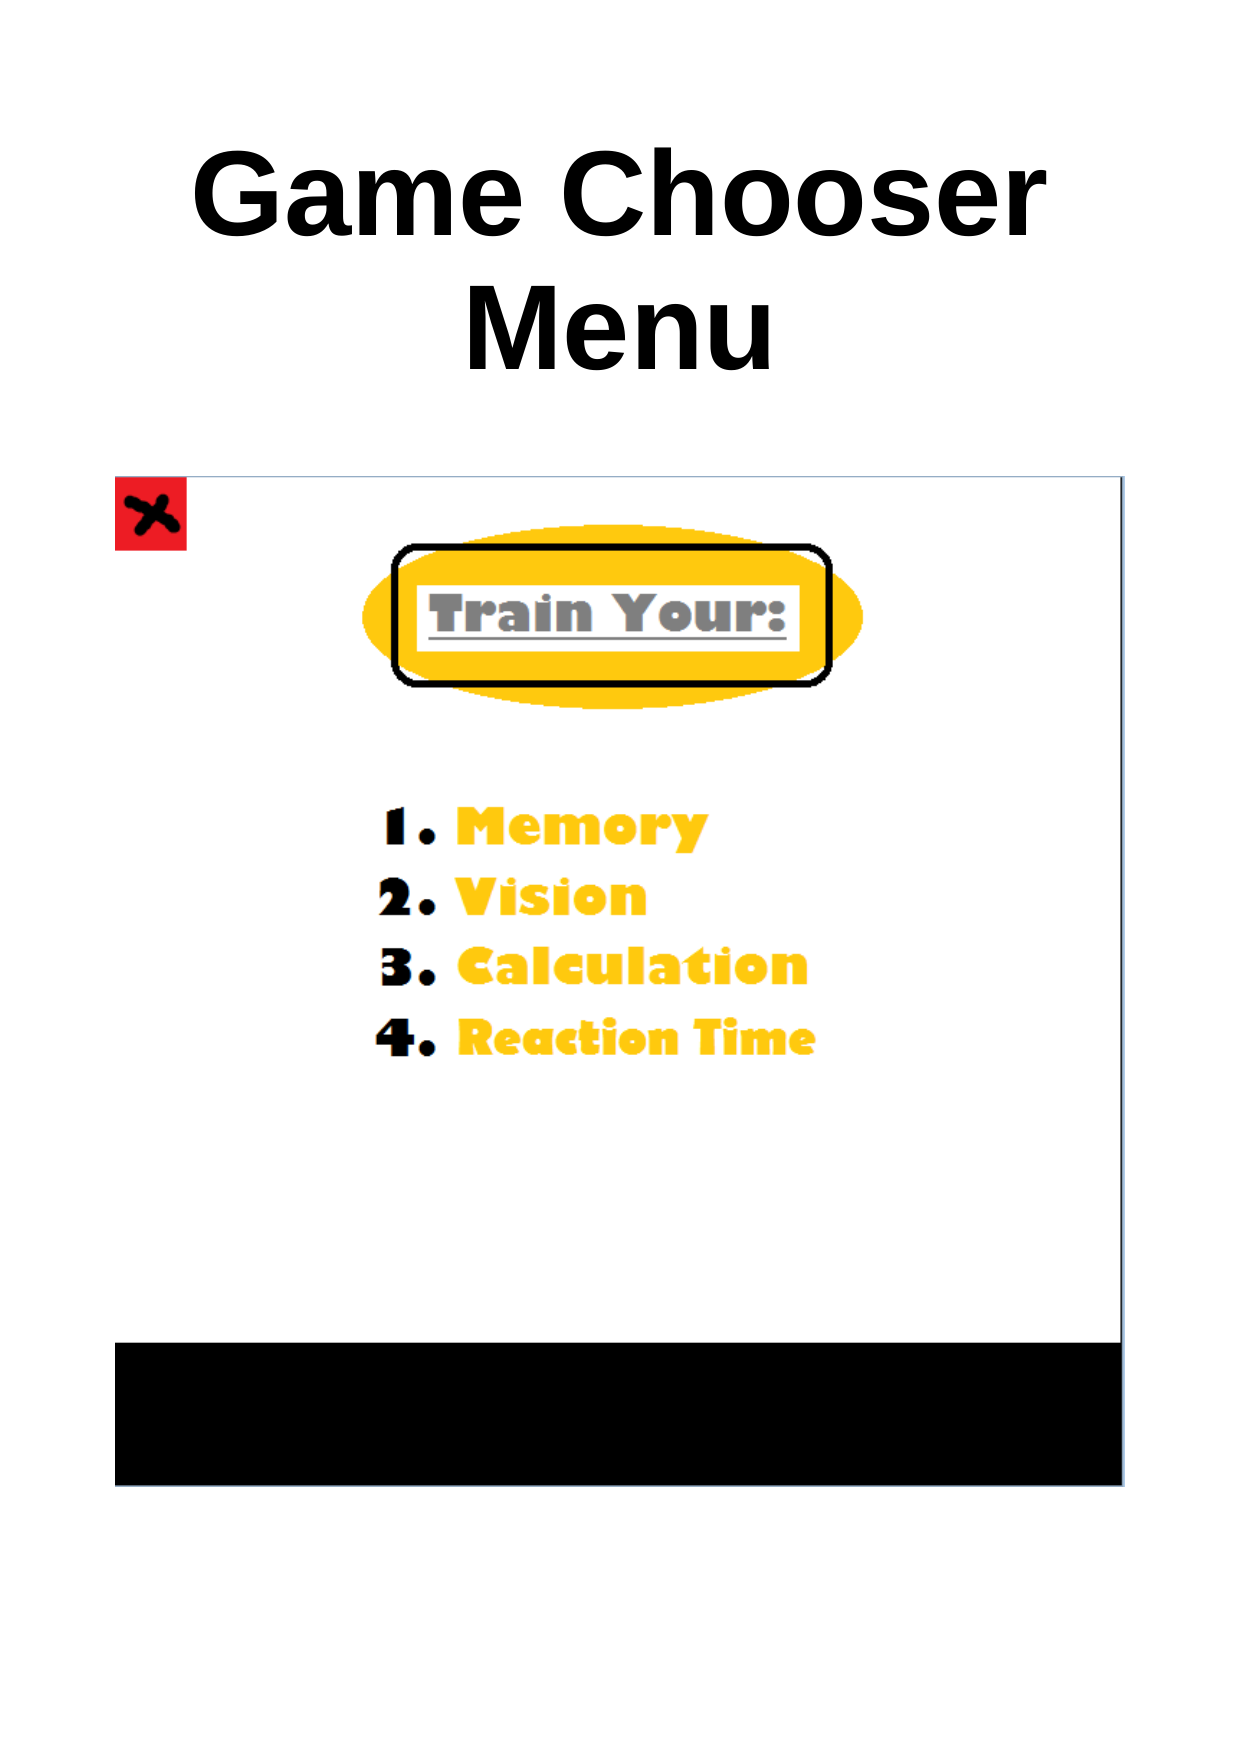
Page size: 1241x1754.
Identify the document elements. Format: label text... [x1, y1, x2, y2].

picture [115, 476, 1125, 1487]
title Game Chooser Menu [115, 124, 1125, 398]
